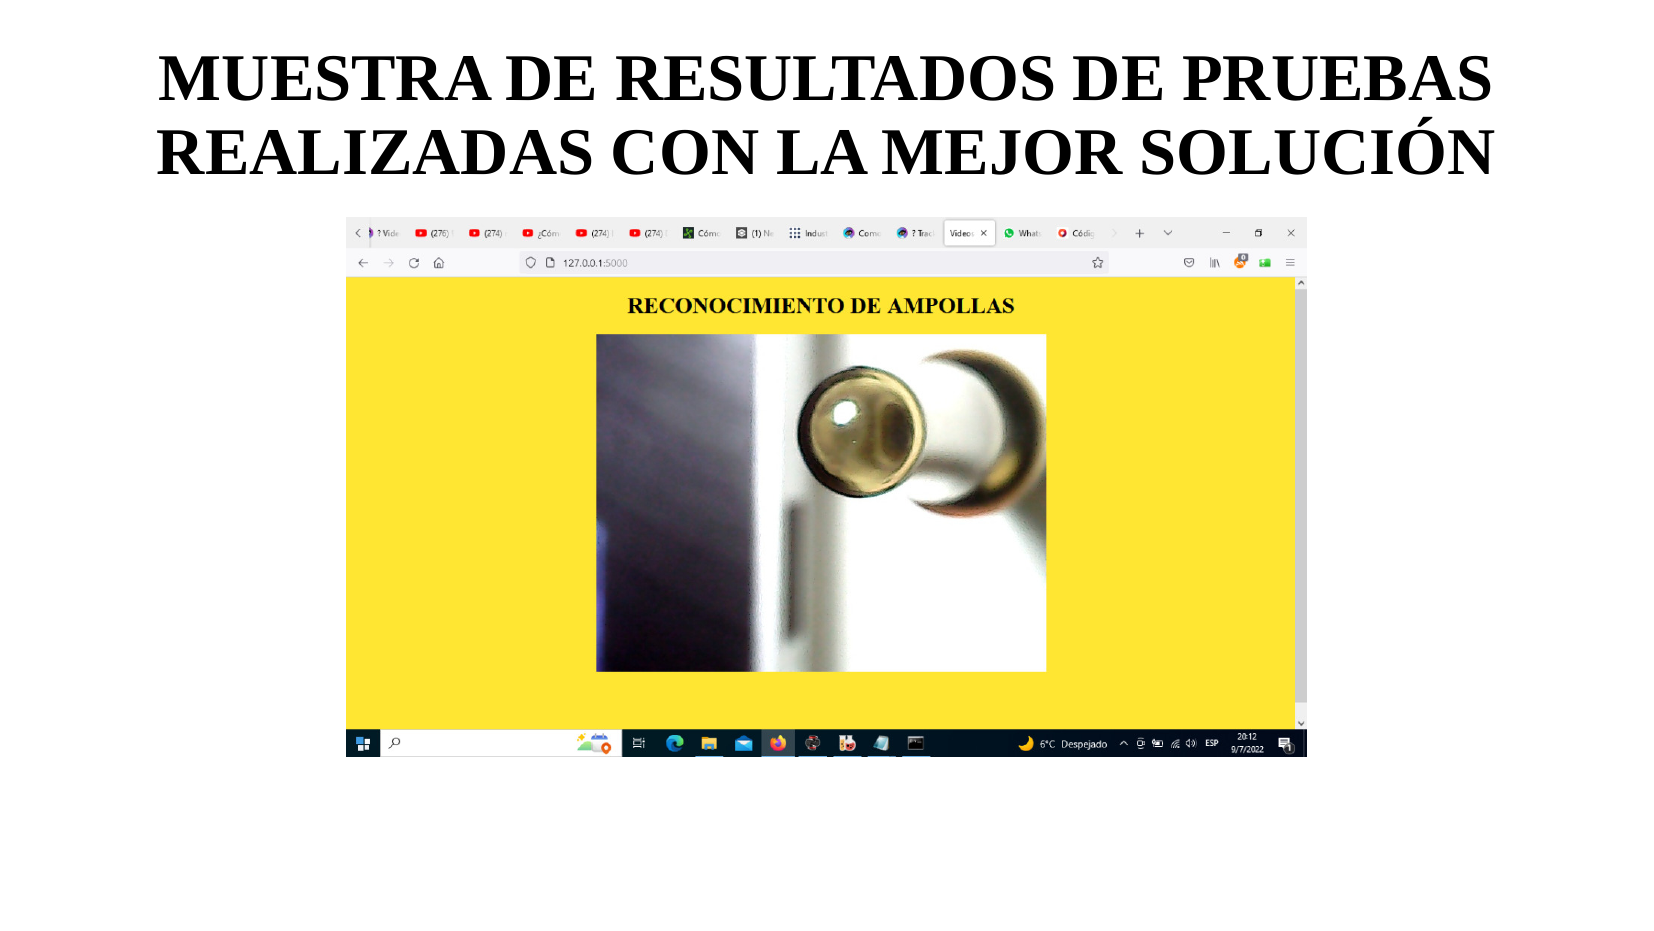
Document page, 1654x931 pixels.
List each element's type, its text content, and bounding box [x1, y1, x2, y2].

picture [346, 217, 1307, 758]
title MUESTRA DE RESULTADOS DE PRUEBAS REALIZADAS CON LA MEJOR SOLUCIÓN [82, 37, 1571, 193]
